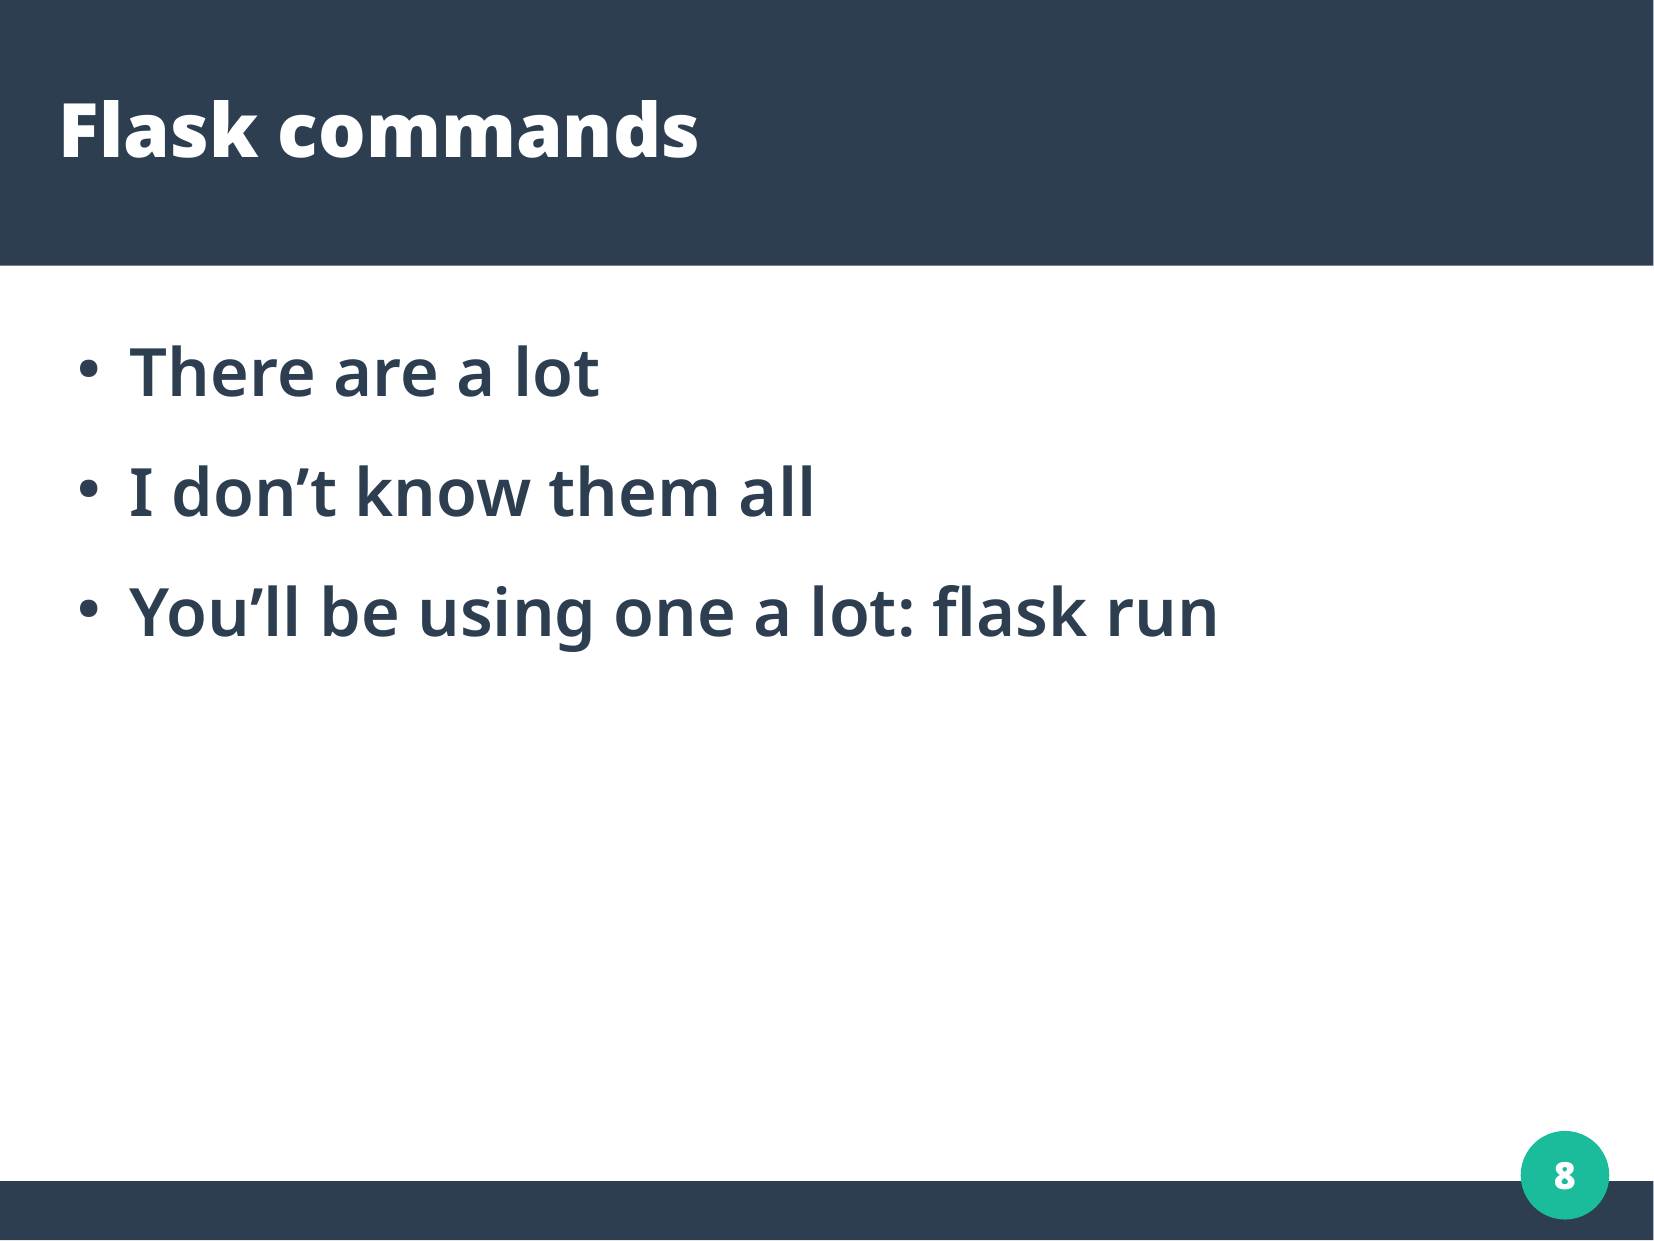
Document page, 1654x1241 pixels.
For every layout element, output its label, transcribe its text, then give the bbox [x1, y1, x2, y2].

list There are a lot I don’t know them all You’ll be using one a lot: flask run [59, 324, 1595, 1152]
title Flask commands [59, 49, 1595, 207]
